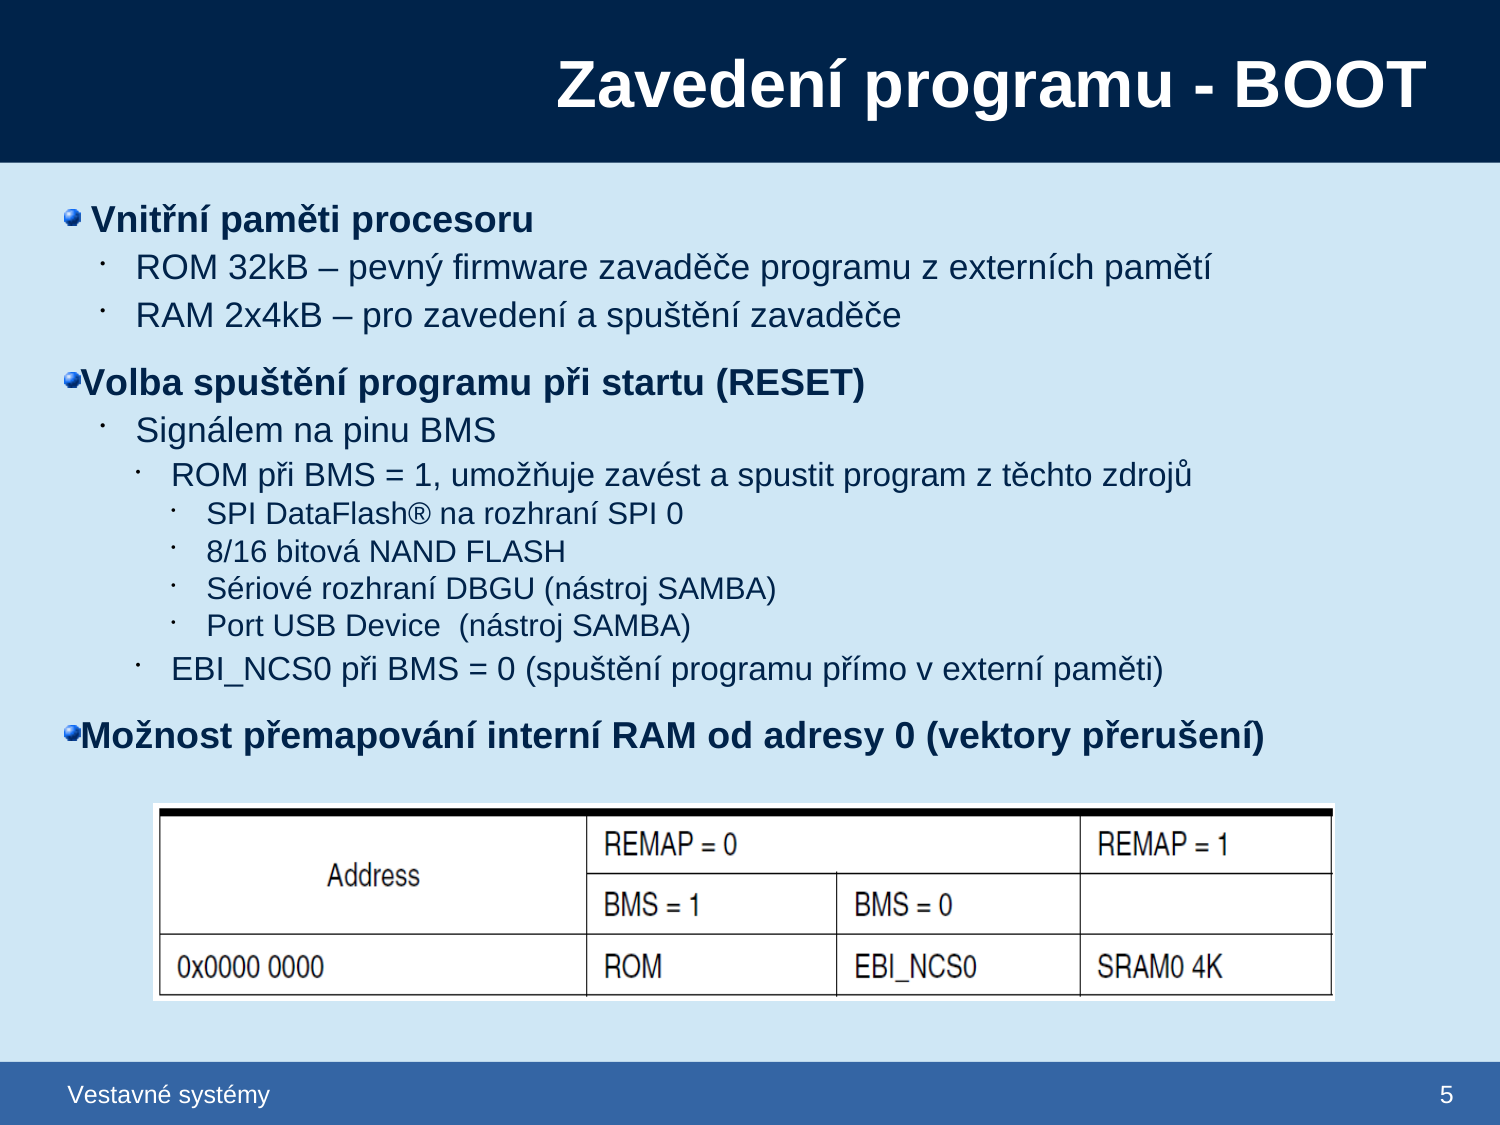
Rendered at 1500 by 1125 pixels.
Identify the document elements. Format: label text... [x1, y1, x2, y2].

picture [153, 803, 1335, 1001]
title Zavedení programu - BOOT [47, 0, 1443, 164]
list Vnitřní paměti procesoru ROM 32kB – pevný firmware zavaděče programu z externích pamětí RAM 2x4kB – pro zavedení a spuštění zavaděče Volba spuštění programu při startu (RESET) Signálem na pinu BMS ROM při BMS = 1, umožňuje zavést a spustit program z těchto zdrojů SPI DataFlash® na rozhraní SPI 0 8/16 bitová NAND FLASH Sériové rozhraní DBGU (nástroj SAMBA) Port USB Device (nástroj SAMBA) EBI_NCS0 při BMS = 0 (spuštění programu přímo v externí paměti) Možnost přemapování interní RAM od adresy 0 (vektory přerušení) [50, 187, 1450, 780]
